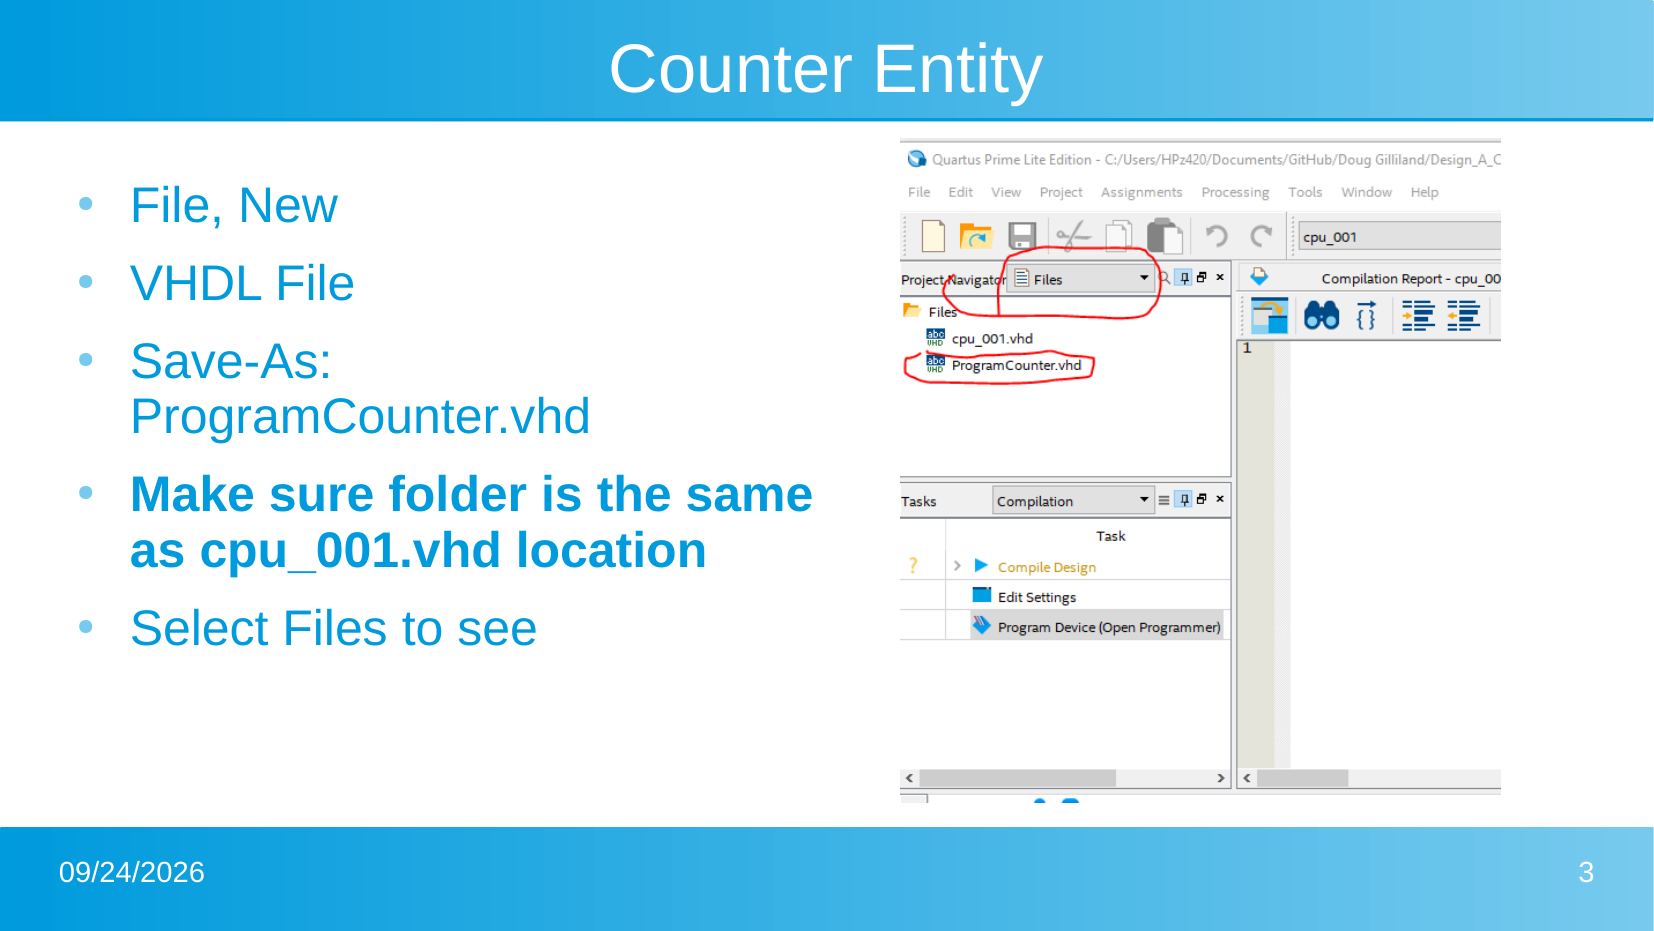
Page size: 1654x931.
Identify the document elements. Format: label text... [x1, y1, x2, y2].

picture [900, 138, 1501, 803]
list File, New VHDL File Save-As: ProgramCounter.vhd Make sure folder is the same as cpu_001.vhd location Select Files to see [59, 177, 826, 768]
title Counter Entity [59, 29, 1595, 108]
